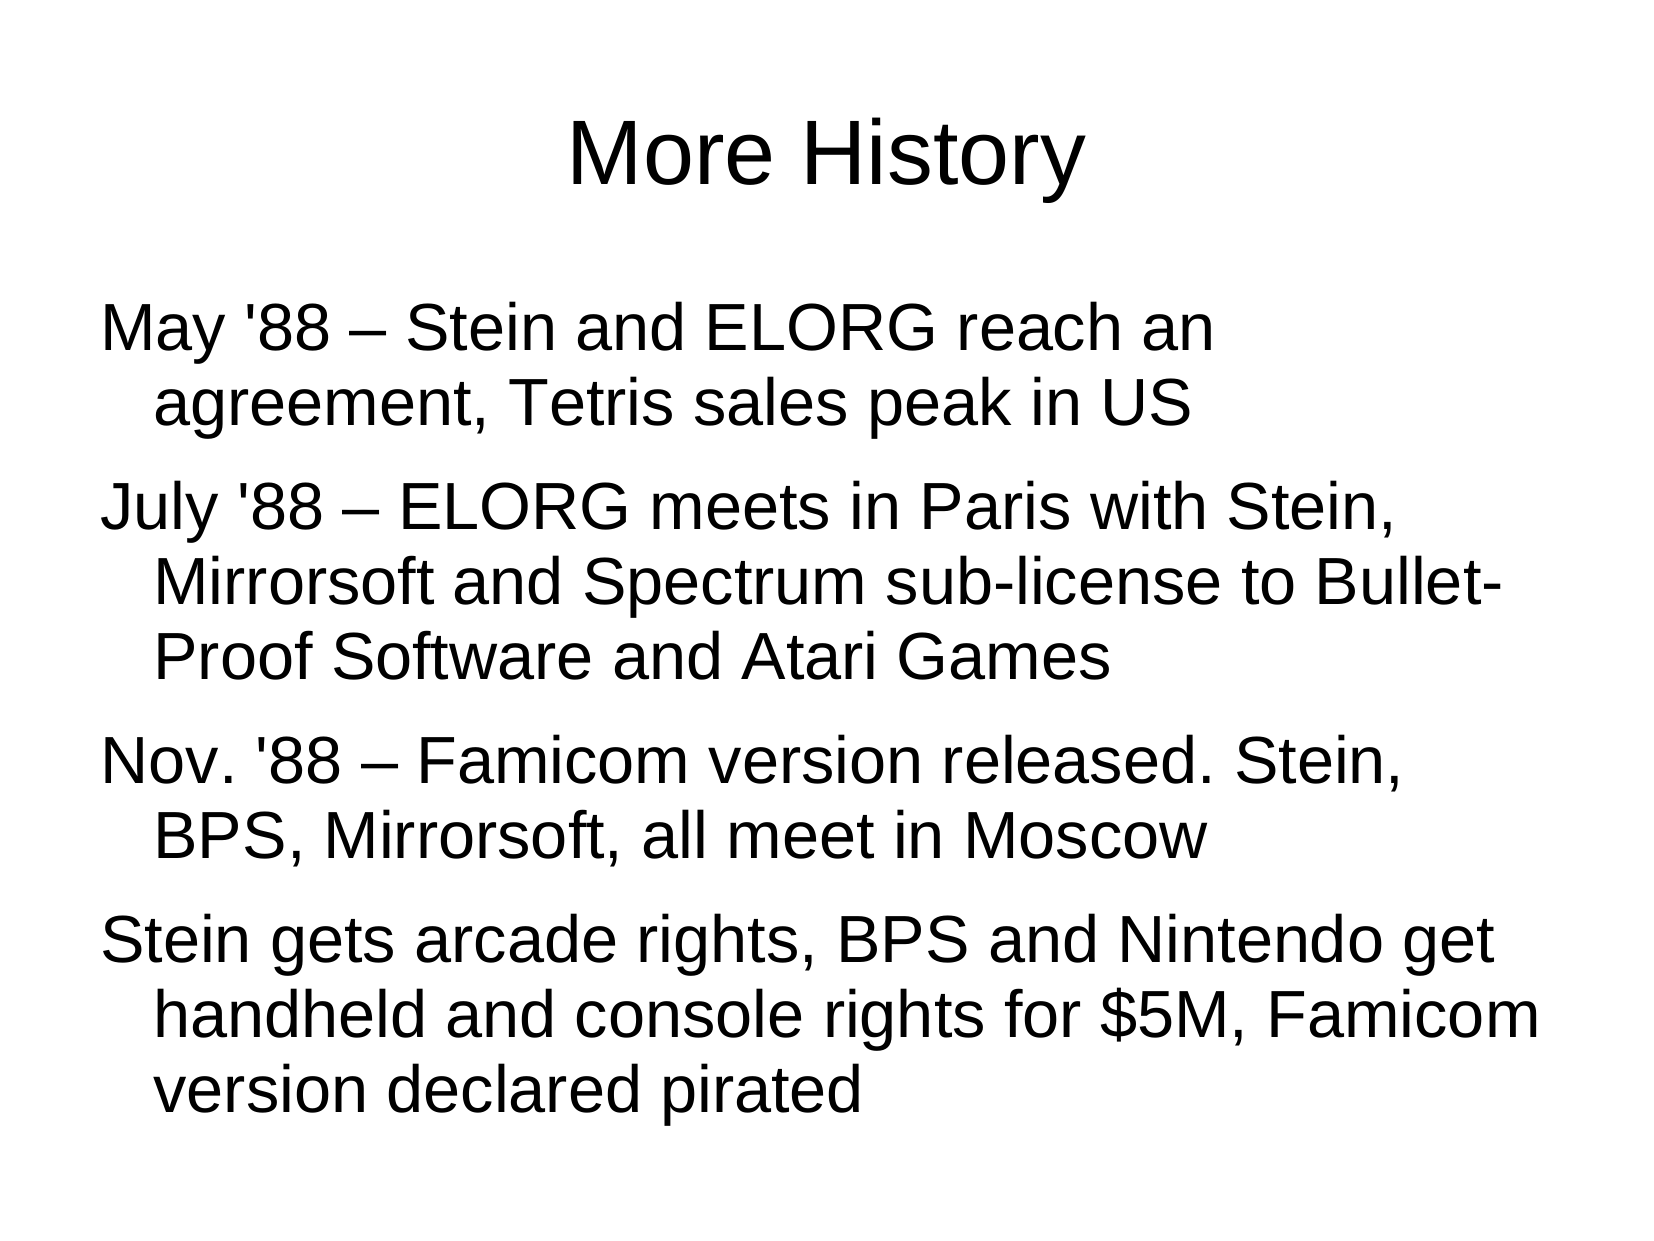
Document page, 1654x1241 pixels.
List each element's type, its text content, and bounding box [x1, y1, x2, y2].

list May '88 – Stein and ELORG reach an agreement, Tetris sales peak in US July '88 – ELORG meets in Paris with Stein, Mirrorsoft and Spectrum sub-license to Bullet-Proof Software and Atari Games Nov. '88 – Famicom version released. Stein, BPS, Mirrorsoft, all meet in Moscow Stein gets arcade rights, BPS and Nintendo get handheld and console rights for $5M, Famicom version declared pirated [82, 290, 1571, 1122]
title More History [82, 49, 1571, 257]
